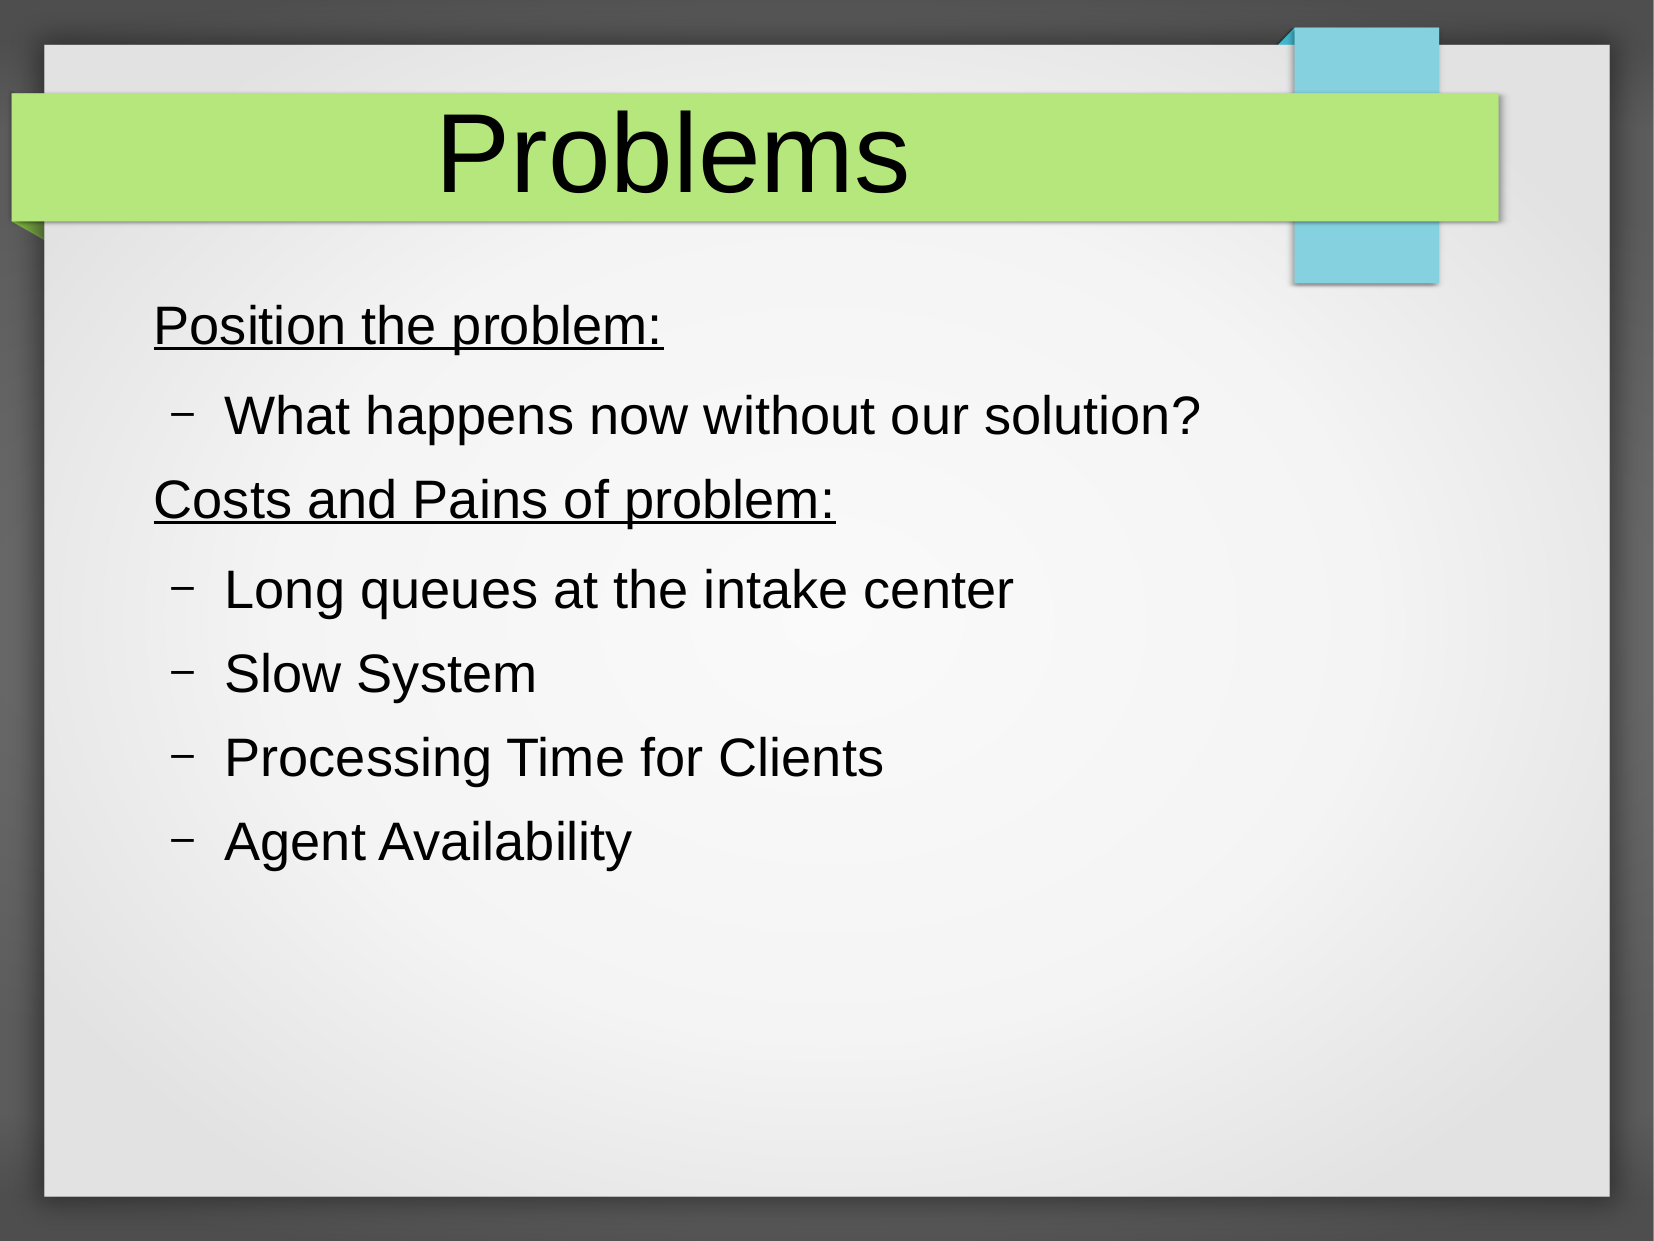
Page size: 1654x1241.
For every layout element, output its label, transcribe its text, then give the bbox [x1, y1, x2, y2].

picture [0, 0, 1654, 1241]
list Position the problem: What happens now without our solution? Costs and Pains of problem: Long queues at the intake center Slow System Processing Time for Clients Agent Availability [82, 295, 1571, 1015]
title Problems [82, 90, 1264, 217]
